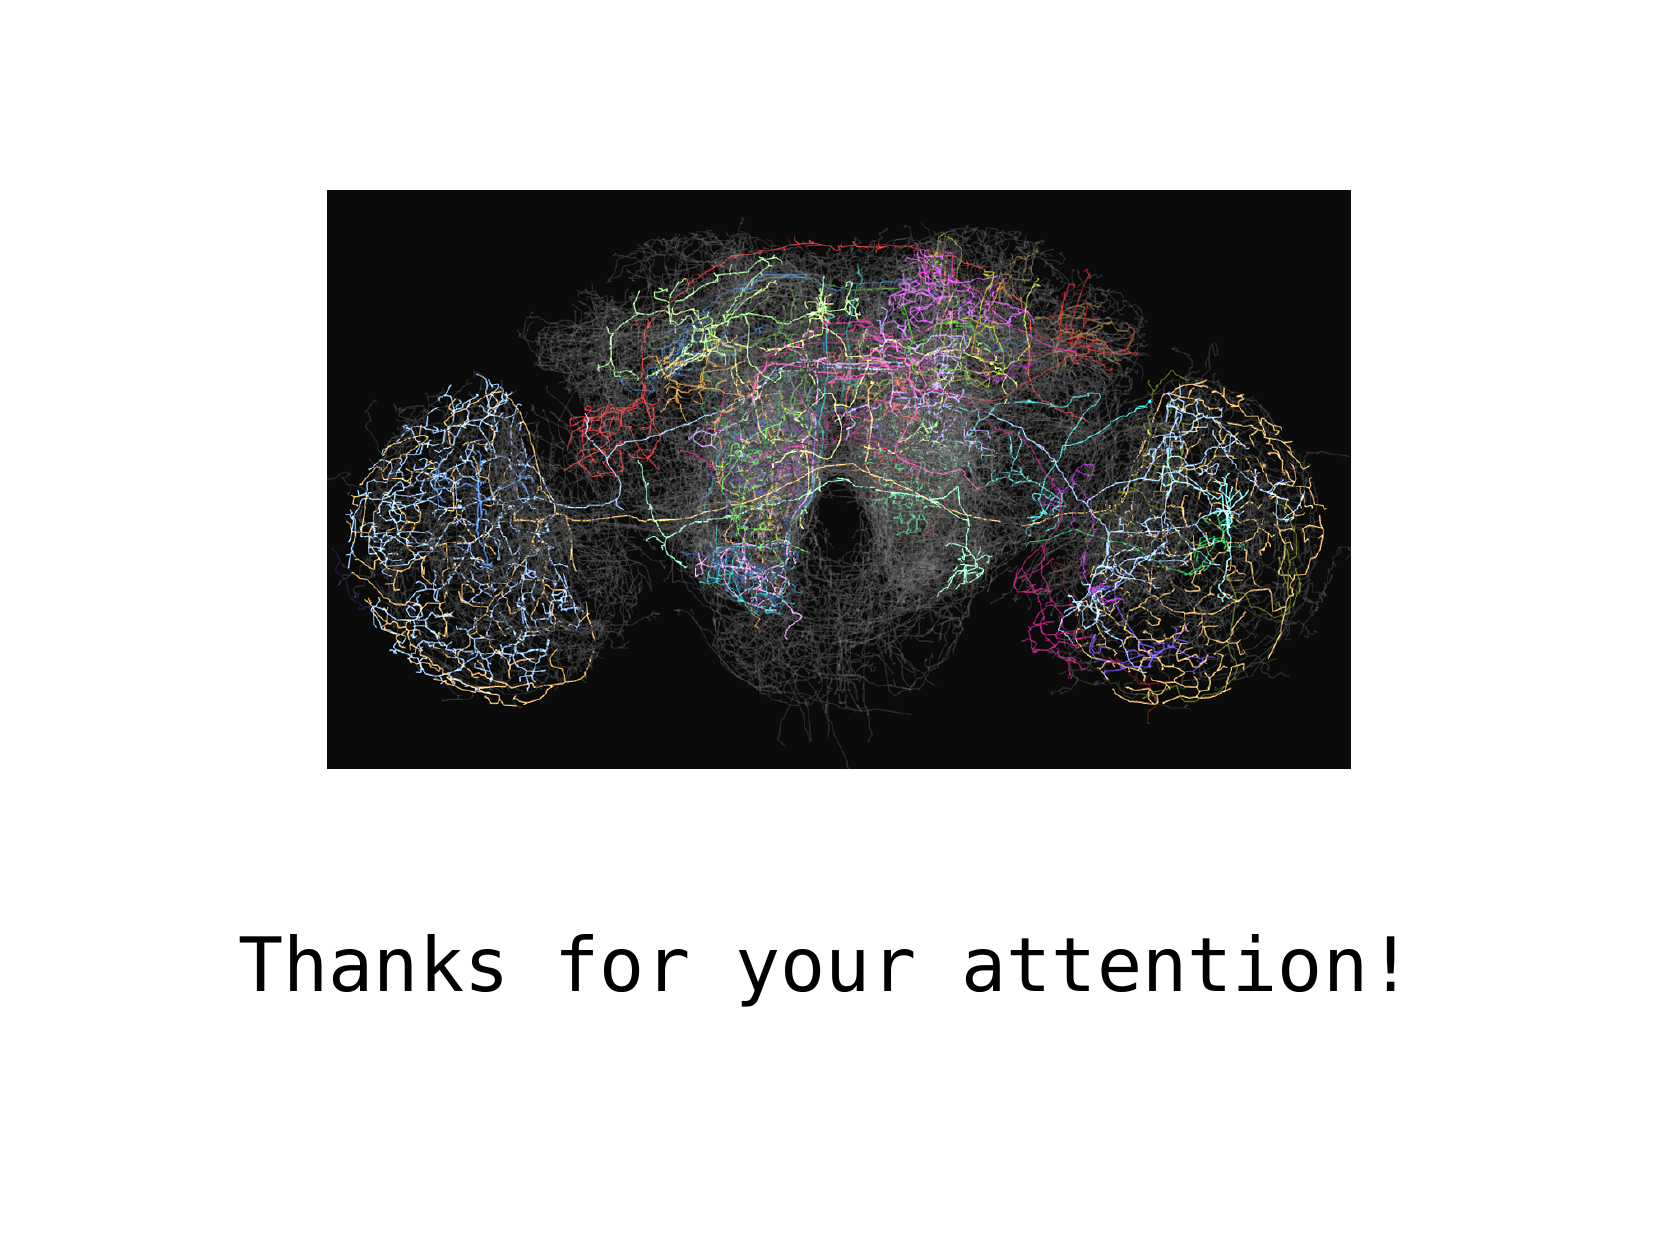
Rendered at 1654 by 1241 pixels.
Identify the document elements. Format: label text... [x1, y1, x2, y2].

picture [327, 190, 1351, 769]
subtitle Thanks for your attention! [82, 768, 1571, 1163]
